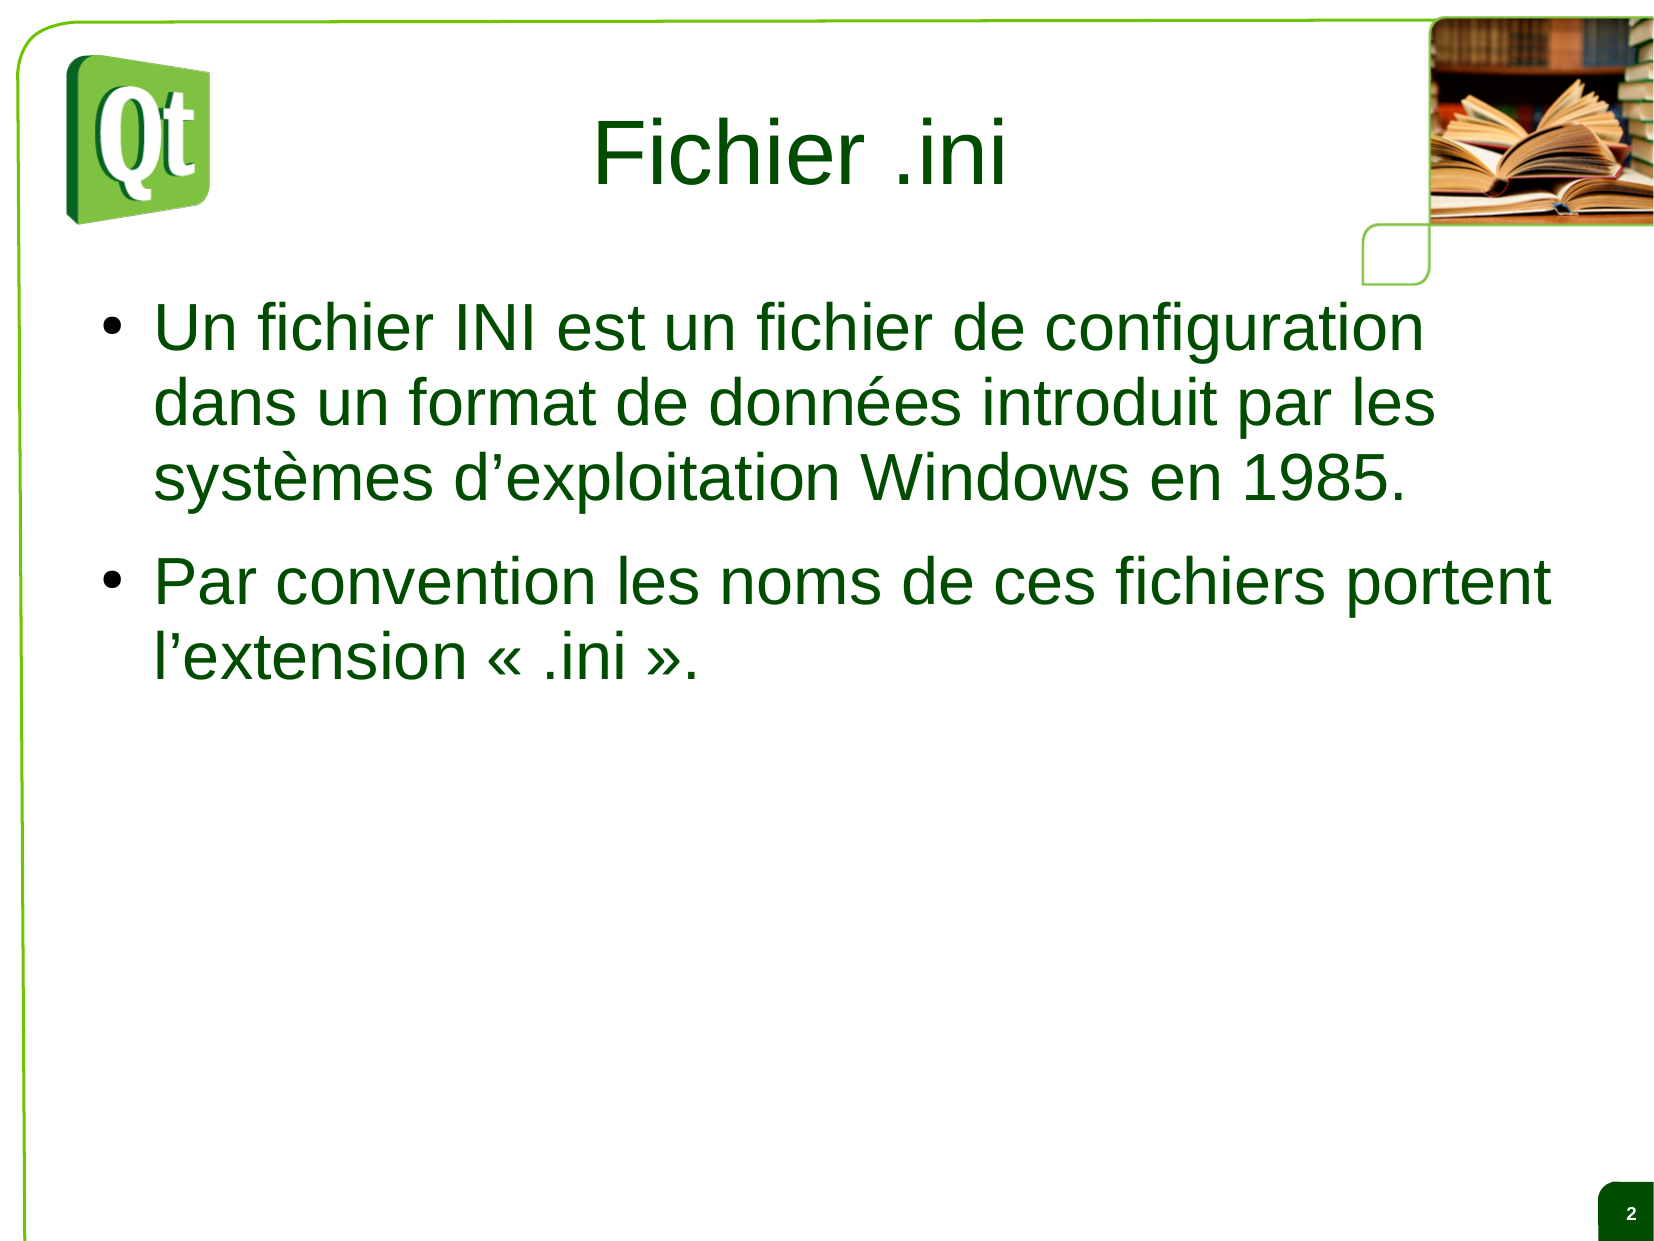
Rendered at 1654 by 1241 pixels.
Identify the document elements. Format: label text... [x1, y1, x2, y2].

list Un fichier INI est un fichier de configuration dans un format de données introduit par les systèmes d’exploitation Windows en 1985. Par convention les noms de ces fichiers portent l’extension « .ini ». [82, 290, 1571, 1096]
title Fichier .ini [263, 49, 1338, 257]
picture [1338, 5, 1654, 306]
picture [66, 55, 210, 225]
